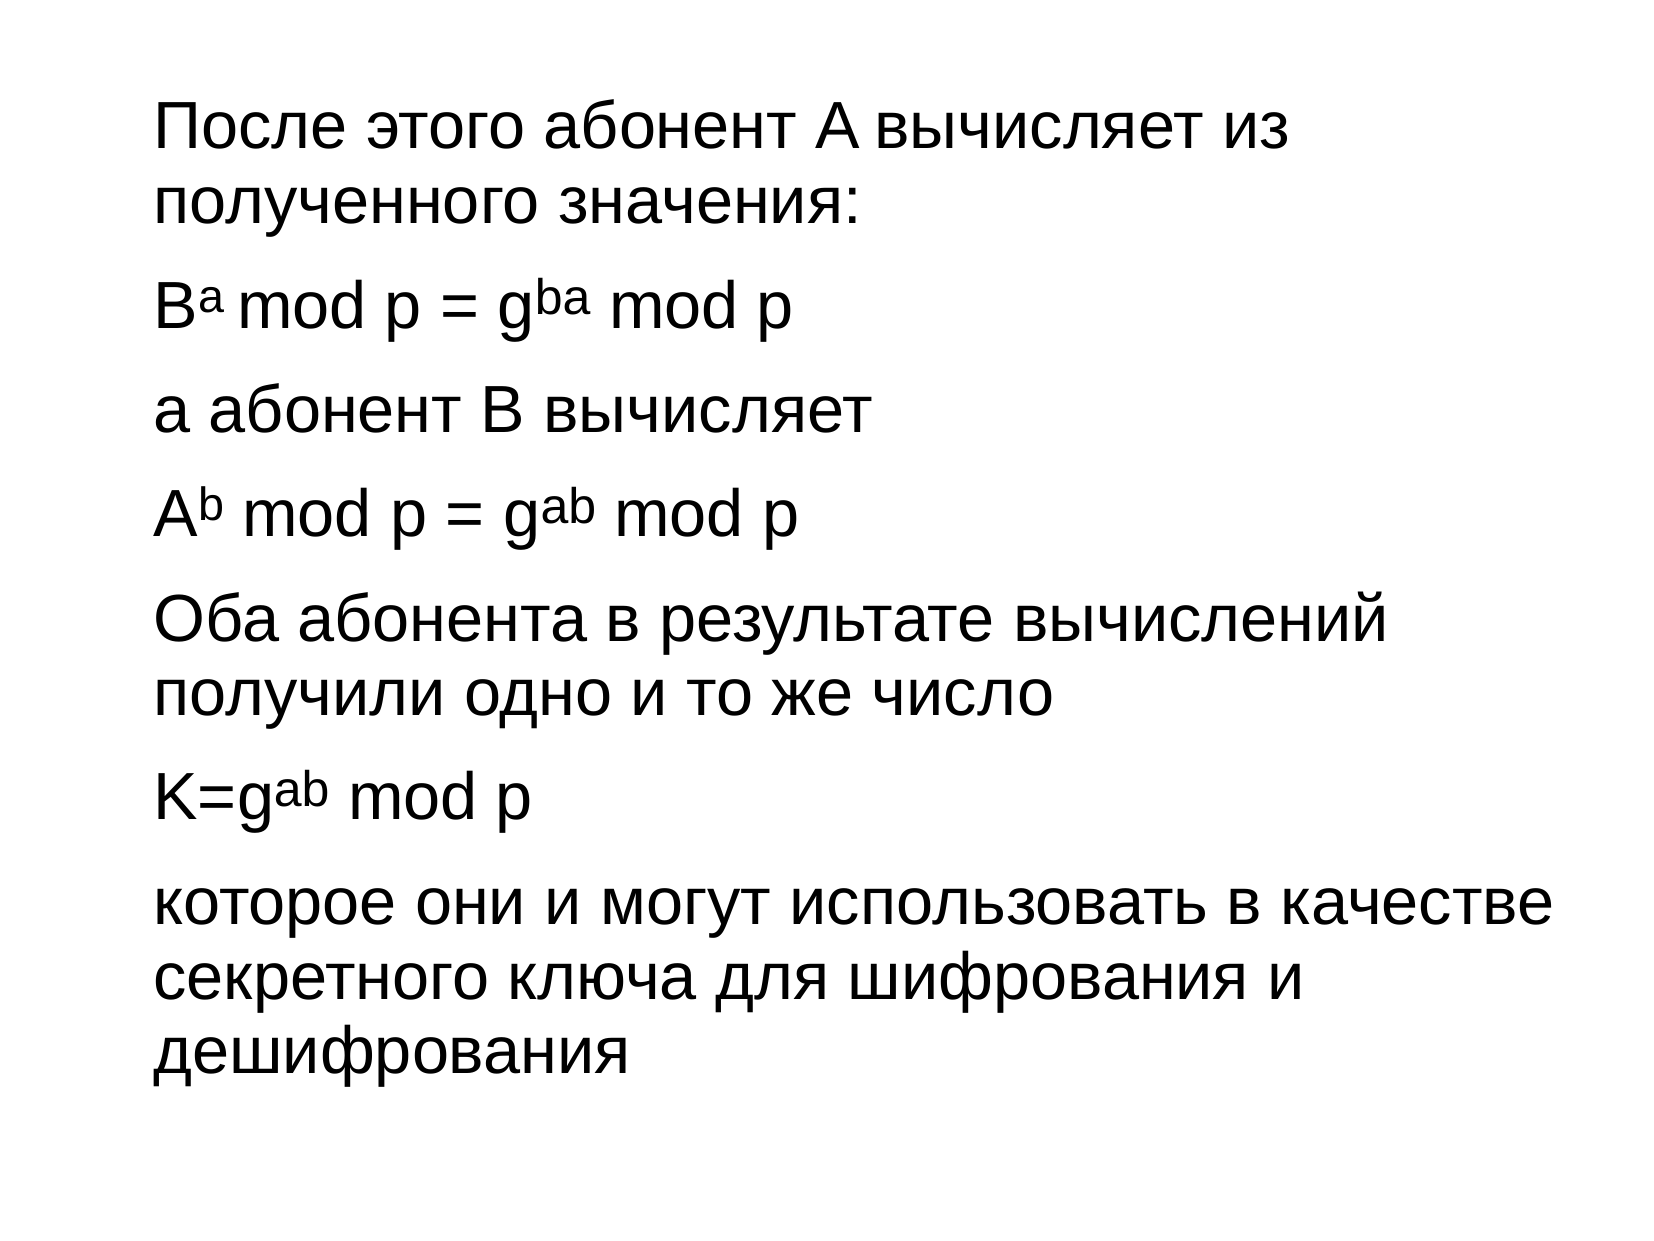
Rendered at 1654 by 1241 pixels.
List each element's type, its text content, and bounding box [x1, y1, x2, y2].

list После этого абонент A вычисляет из полученного значения: Ba mod p = gba mod p а абонент B вычисляет Ab mod p = gab mod p Оба абонента в результате вычислений получили одно и то же число K=gab mod p которое они и могут использовать в качестве секретного ключа для шифрования и дешифрования [82, 88, 1571, 1109]
